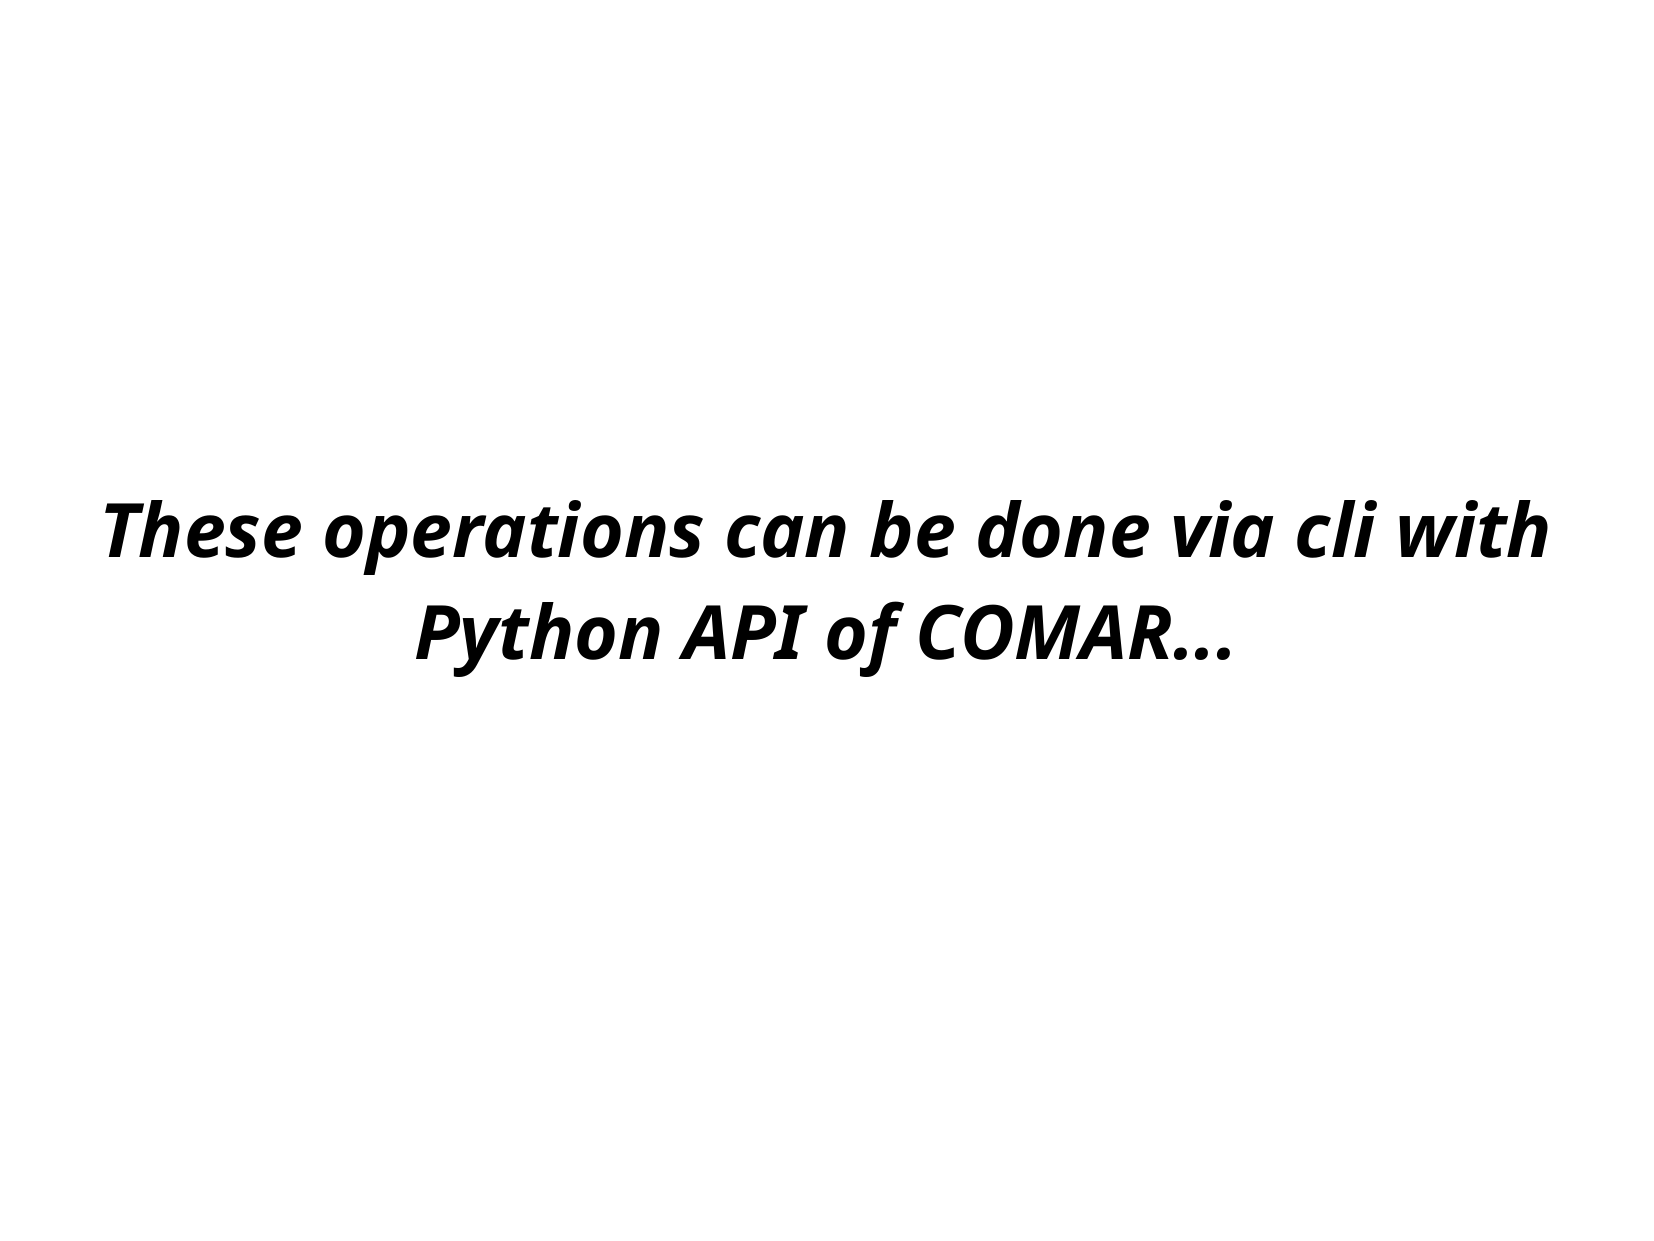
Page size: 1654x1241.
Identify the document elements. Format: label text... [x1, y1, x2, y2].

subtitle These operations can be done via cli with Python API of COMAR... [82, 49, 1571, 1109]
